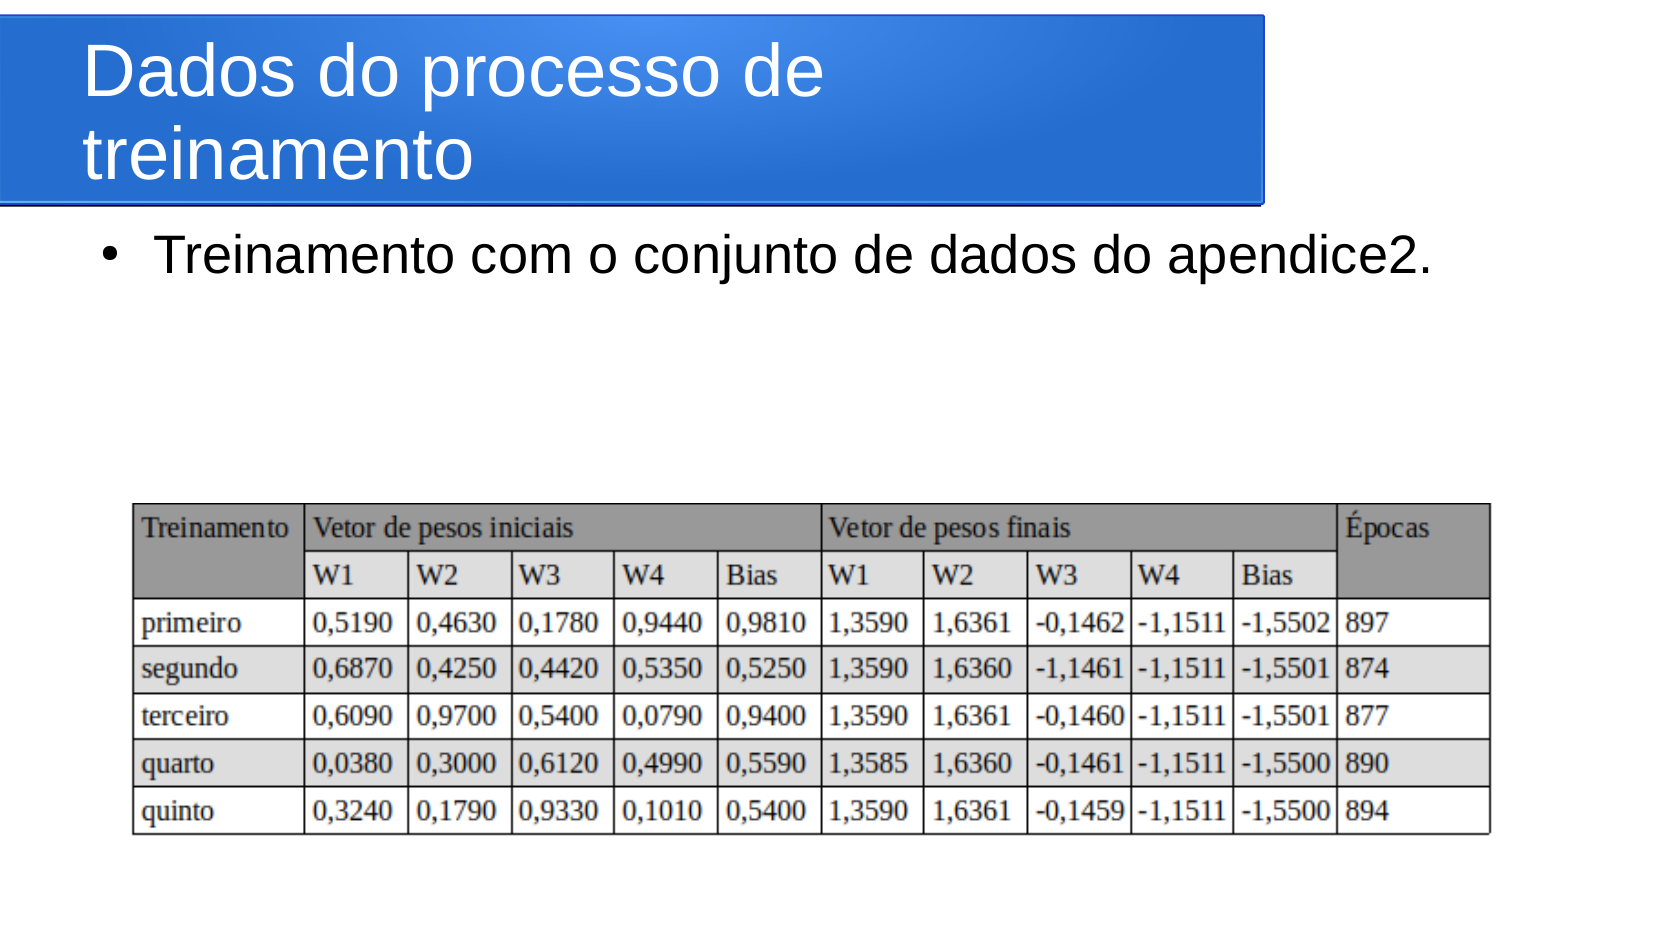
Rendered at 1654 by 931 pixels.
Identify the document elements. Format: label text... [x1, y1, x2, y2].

picture [129, 503, 1495, 839]
title Dados do processo de treinamento [82, 29, 1235, 196]
list Treinamento com o conjunto de dados do apendice2. [82, 224, 1571, 764]
